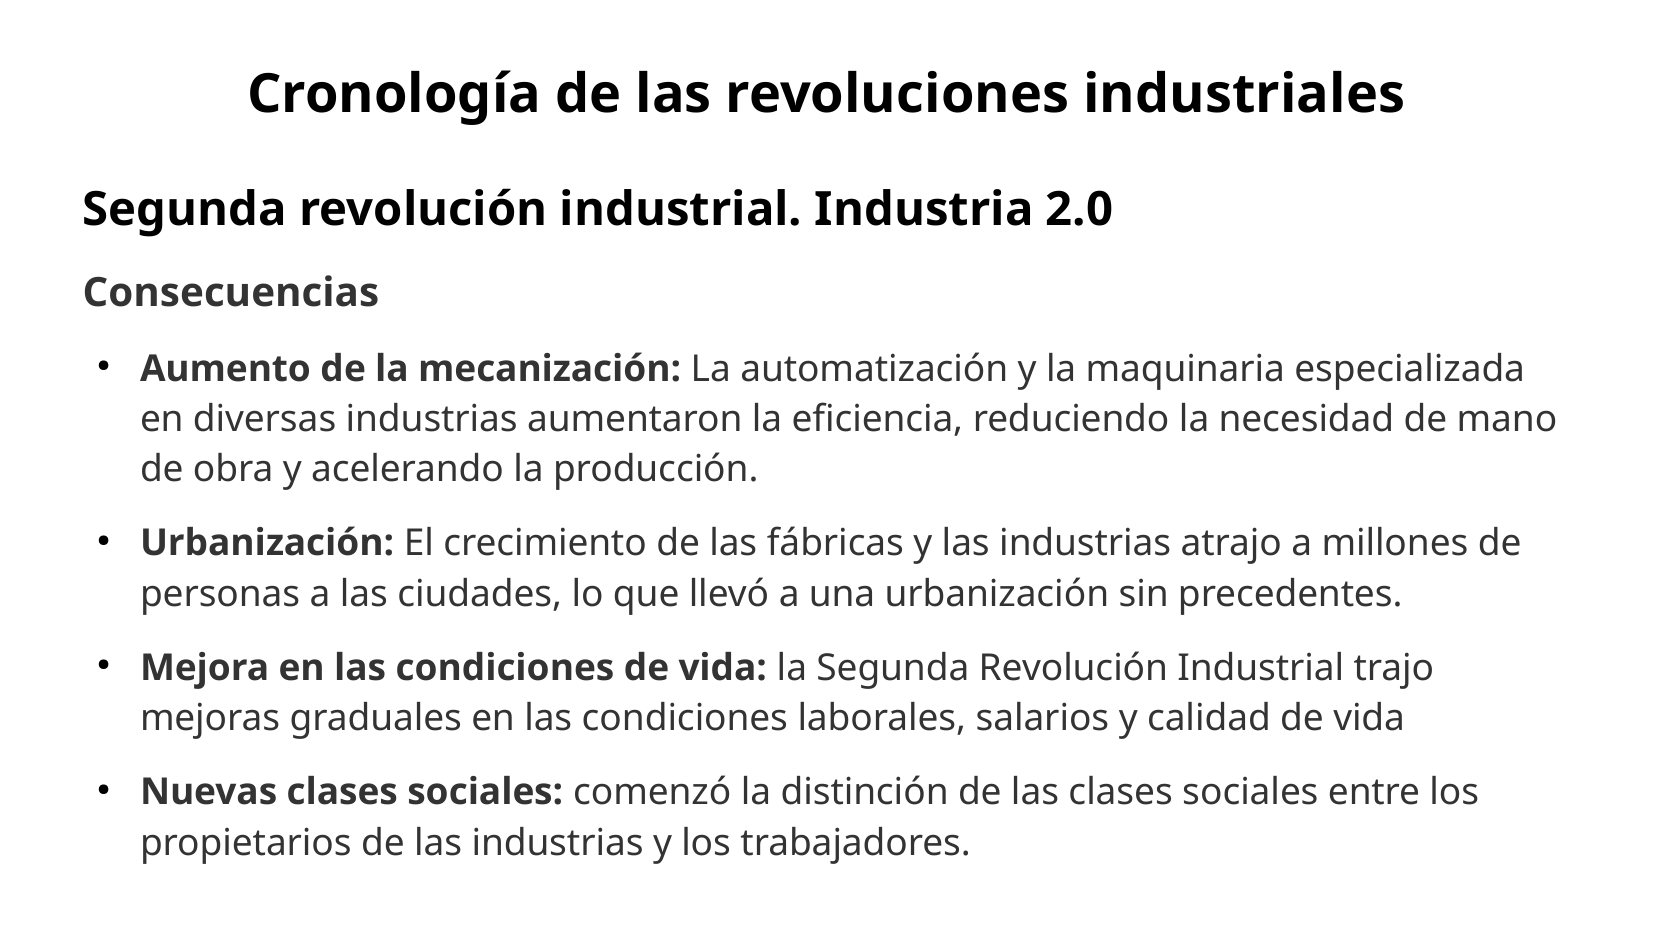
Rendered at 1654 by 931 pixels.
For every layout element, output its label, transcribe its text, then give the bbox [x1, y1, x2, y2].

title Cronología de las revoluciones industriales [82, 13, 1571, 169]
list Segunda revolución industrial. Industria 2.0 Consecuencias Aumento de la mecanización: La automatización y la maquinaria especializada en diversas industrias aumentaron la eficiencia, reduciendo la necesidad de mano de obra y acelerando la producción. Urbanización: El crecimiento de las fábricas y las industrias atrajo a millones de personas a las ciudades, lo que llevó a una urbanización sin precedentes. Mejora en las condiciones de vida: la Segunda Revolución Industrial trajo mejoras graduales en las condiciones laborales, salarios y calidad de vida Nuevas clases sociales: comenzó la distinción de las clases sociales entre los propietarios de las industrias y los trabajadores. [82, 174, 1571, 869]
